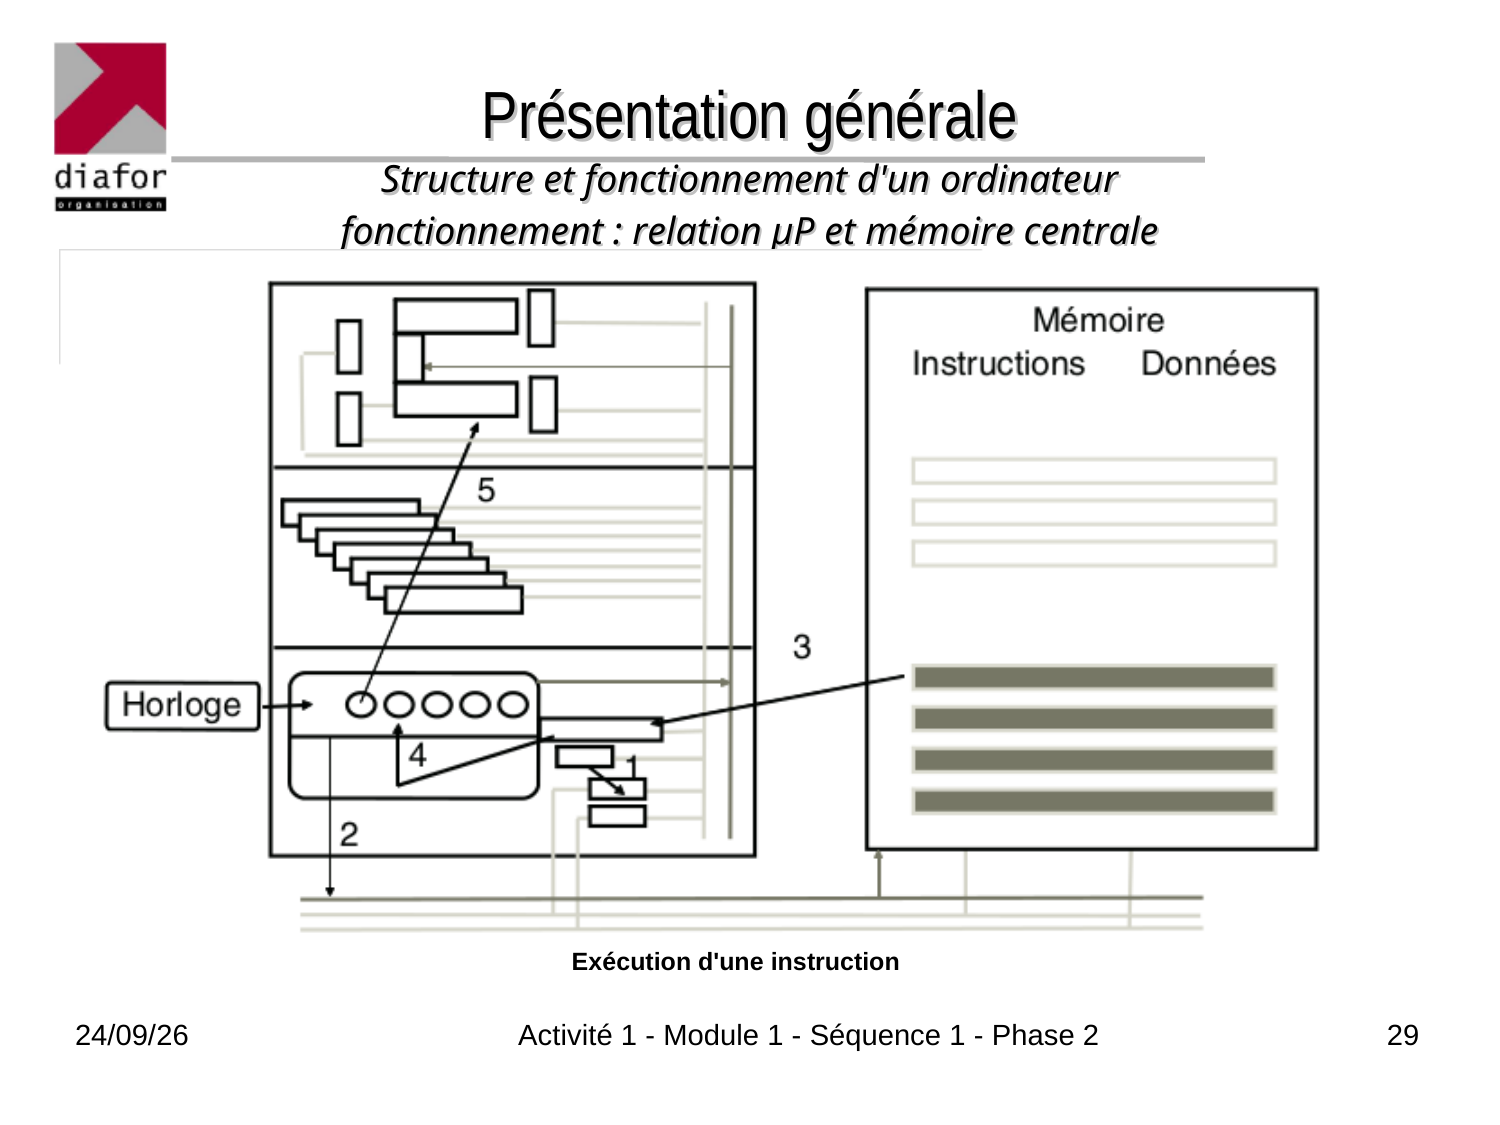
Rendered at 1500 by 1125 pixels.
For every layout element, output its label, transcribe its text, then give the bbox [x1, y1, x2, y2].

title Présentation générale Structure et fonctionnement d'un ordinateur fonctionnement : relation µP et mémoire centrale [75, 63, 1426, 267]
picture [53, 42, 168, 213]
picture [59, 249, 1381, 951]
text_box Exécution d'une instruction [556, 951, 916, 983]
